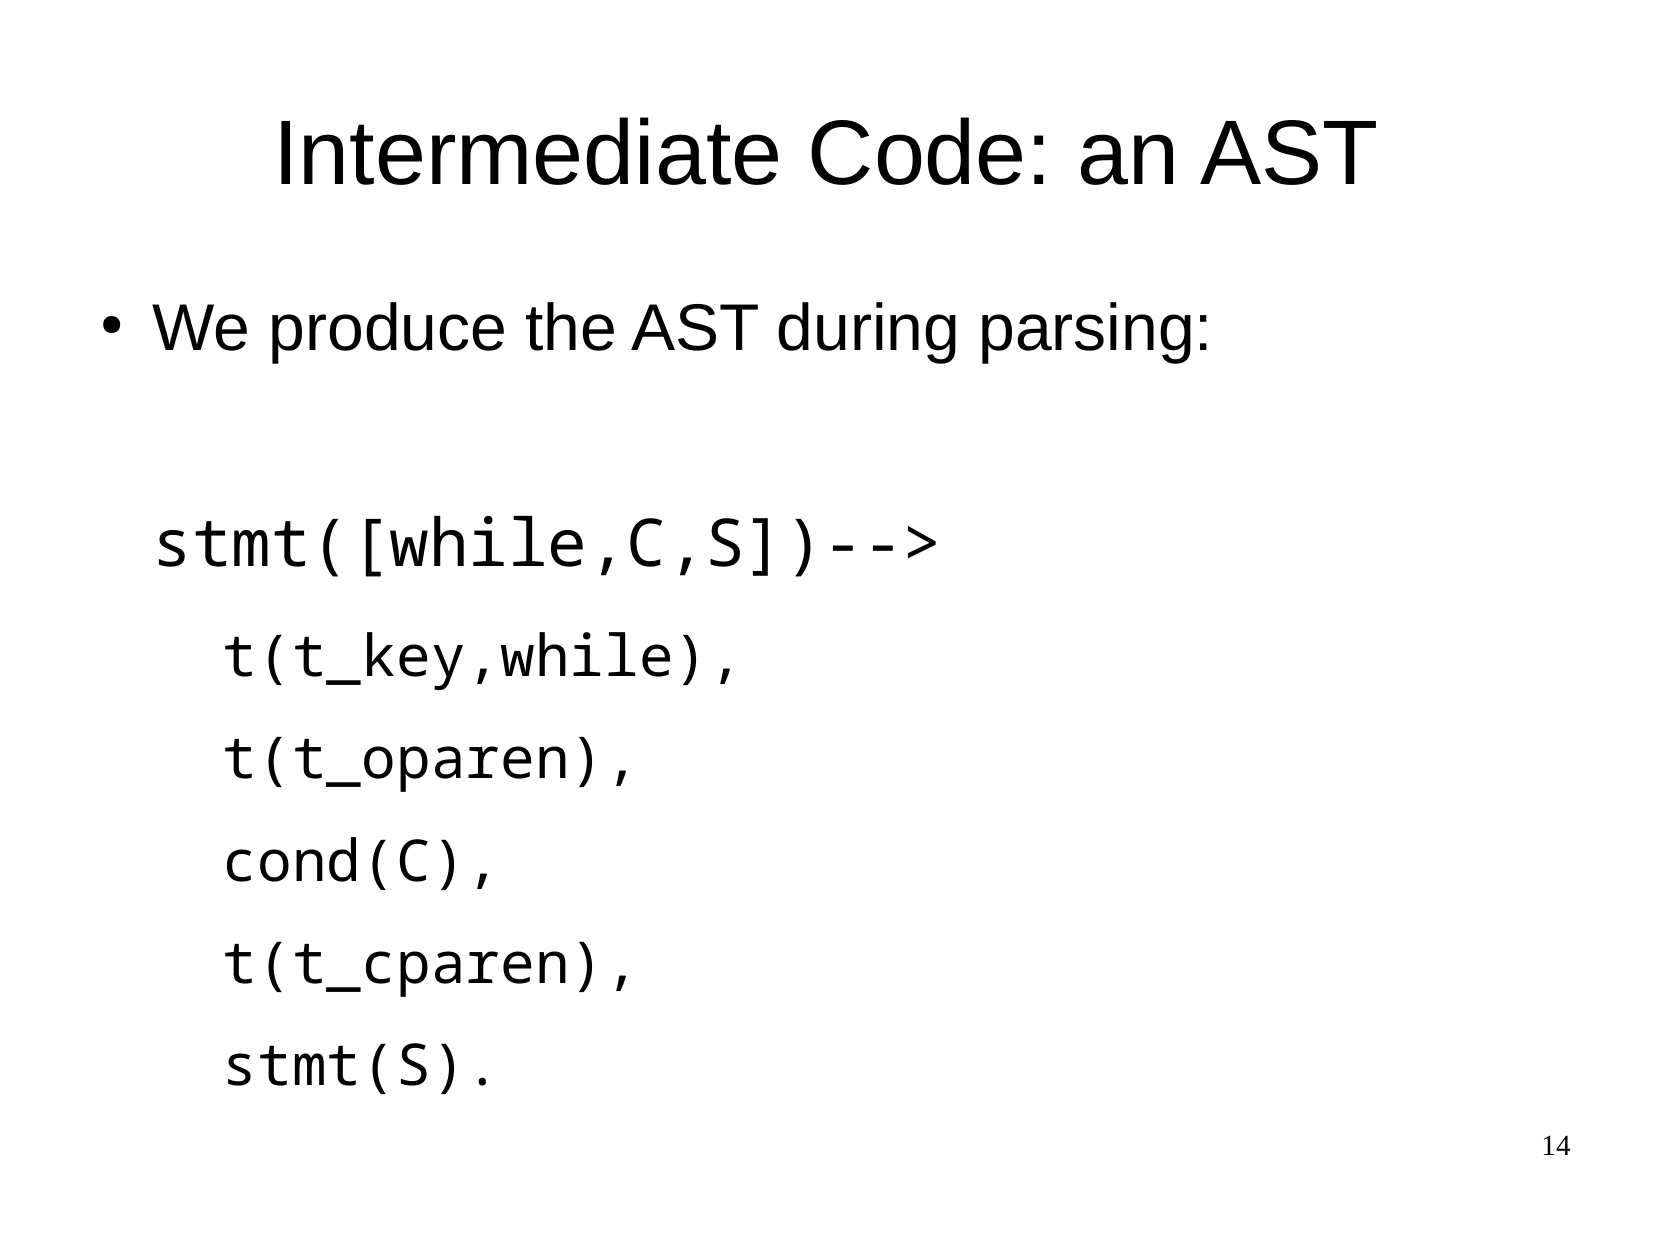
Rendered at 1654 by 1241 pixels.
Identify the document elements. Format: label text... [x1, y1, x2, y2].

title Intermediate Code: an AST [82, 49, 1571, 257]
list We produce the AST during parsing: stmt([while,C,S])--> t(t_key,while), t(t_oparen), cond(C), t(t_cparen), stmt(S). [82, 290, 1571, 1109]
